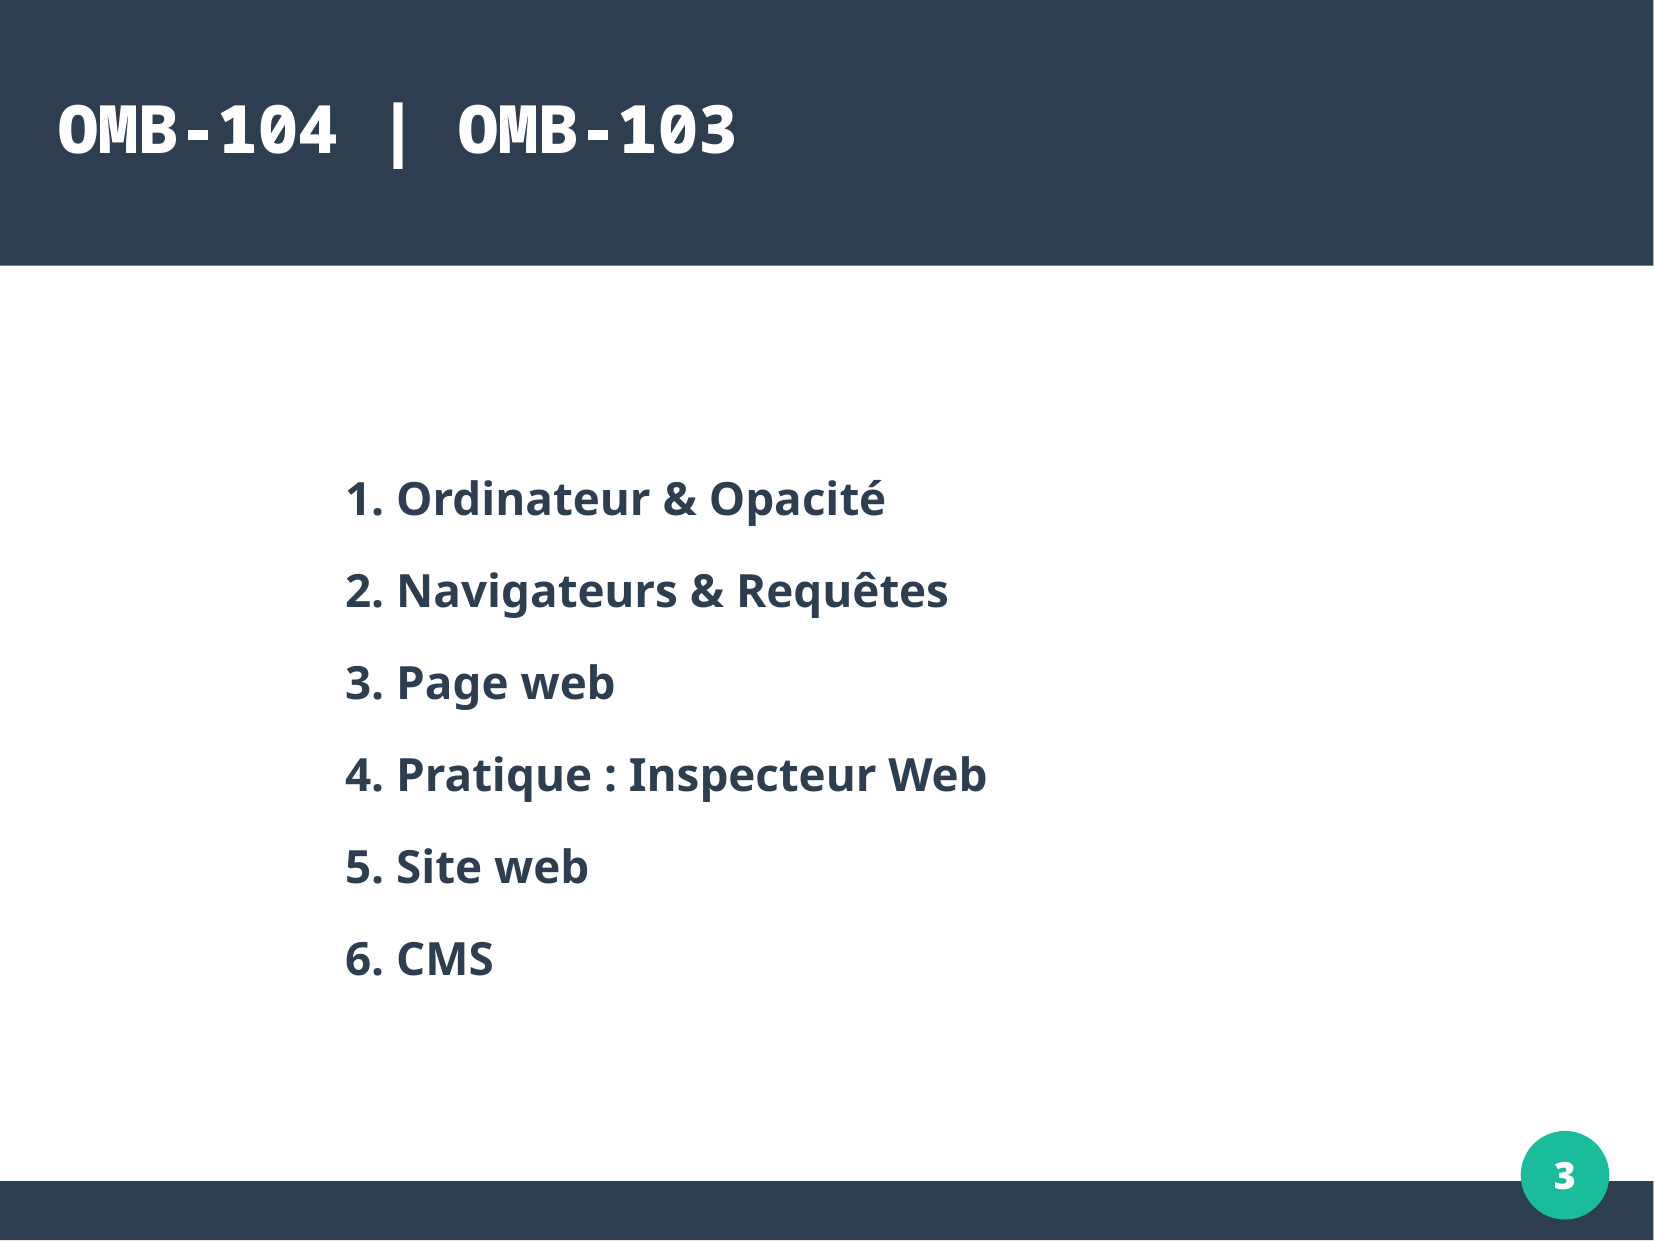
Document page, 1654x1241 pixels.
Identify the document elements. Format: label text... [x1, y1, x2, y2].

title OMB-104 | OMB-103 [59, 49, 1595, 207]
list 1. Ordinateur & Opacité 2. Navigateurs & Requêtes 3. Page web 4. Pratique : Inspecteur Web 5. Site web 6. CMS [345, 270, 1654, 1186]
